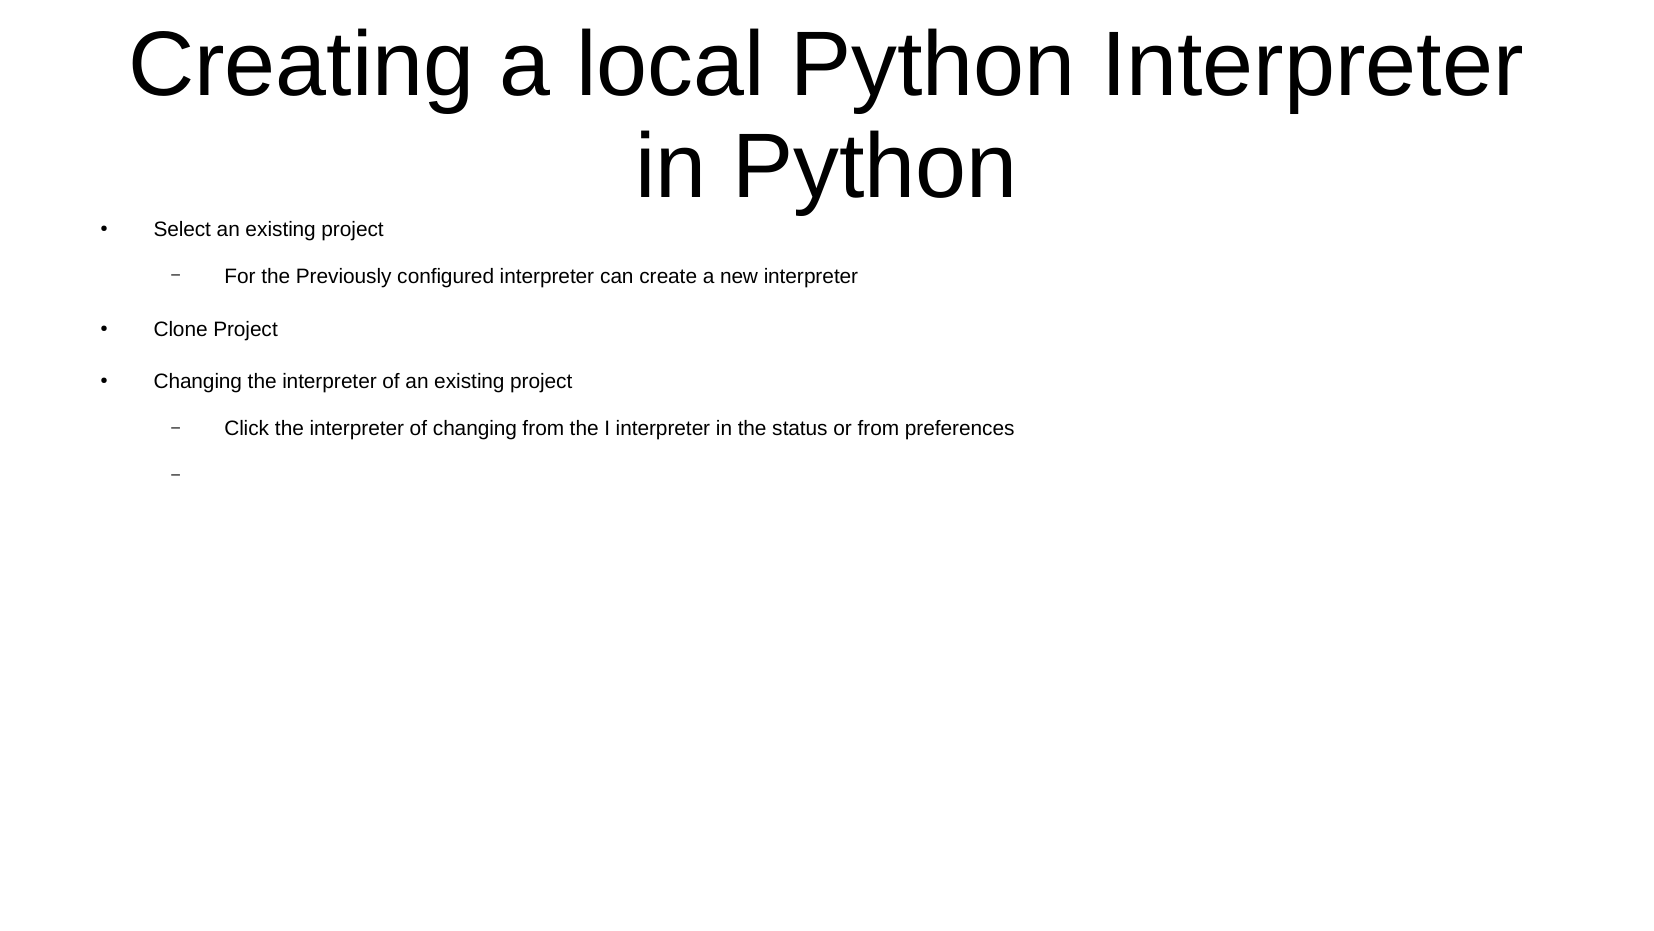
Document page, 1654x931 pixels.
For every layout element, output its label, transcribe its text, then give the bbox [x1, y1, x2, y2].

title Creating a local Python Interpreter in Python [82, 12, 1571, 217]
list Select an existing project For the Previously configured interpreter can create a new interpreter Clone Project Changing the interpreter of an existing project Click the interpreter of changing from the I interpreter in the status or from preferences [82, 217, 1571, 758]
